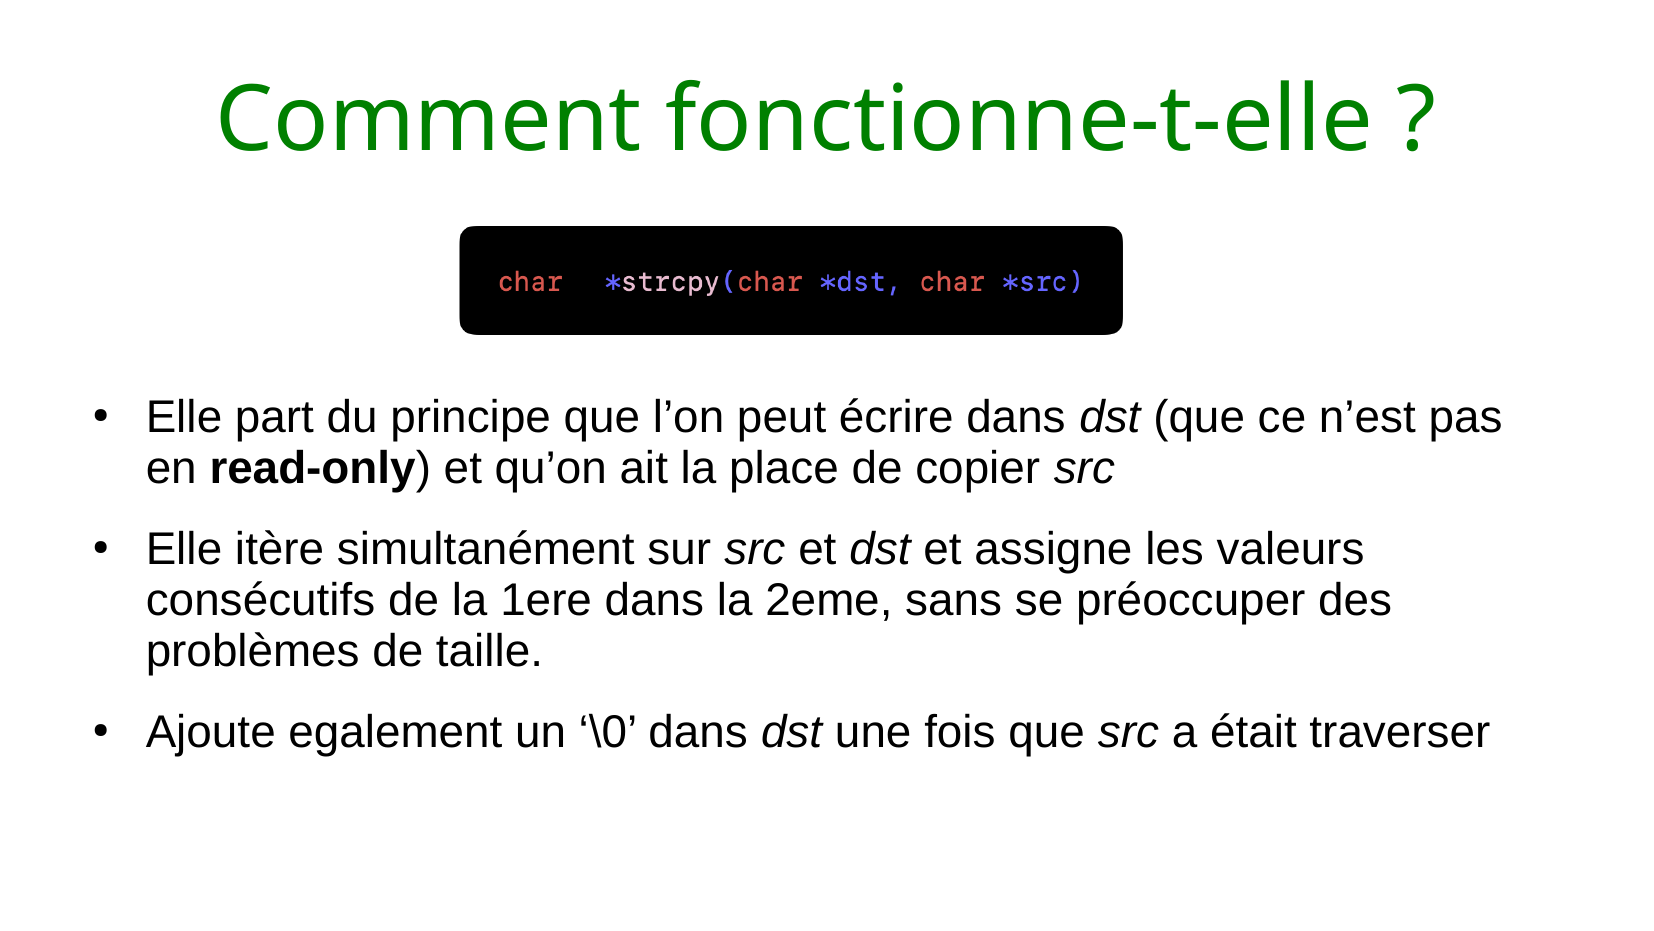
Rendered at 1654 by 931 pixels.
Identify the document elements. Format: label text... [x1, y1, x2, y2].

list Elle part du principe que l’on peut écrire dans dst (que ce n’est pas en read-only) et qu’on ait la place de copier src Elle itère simultanément sur src et dst et assigne les valeurs consécutifs de la 1ere dans la 2eme, sans se préoccuper des problèmes de taille. Ajoute egalement un ‘\0’ dans dst une fois que src a était traverser [75, 390, 1564, 931]
title Comment fonctionne-t-elle ? [82, 0, 1571, 256]
picture [306, 72, 1276, 488]
